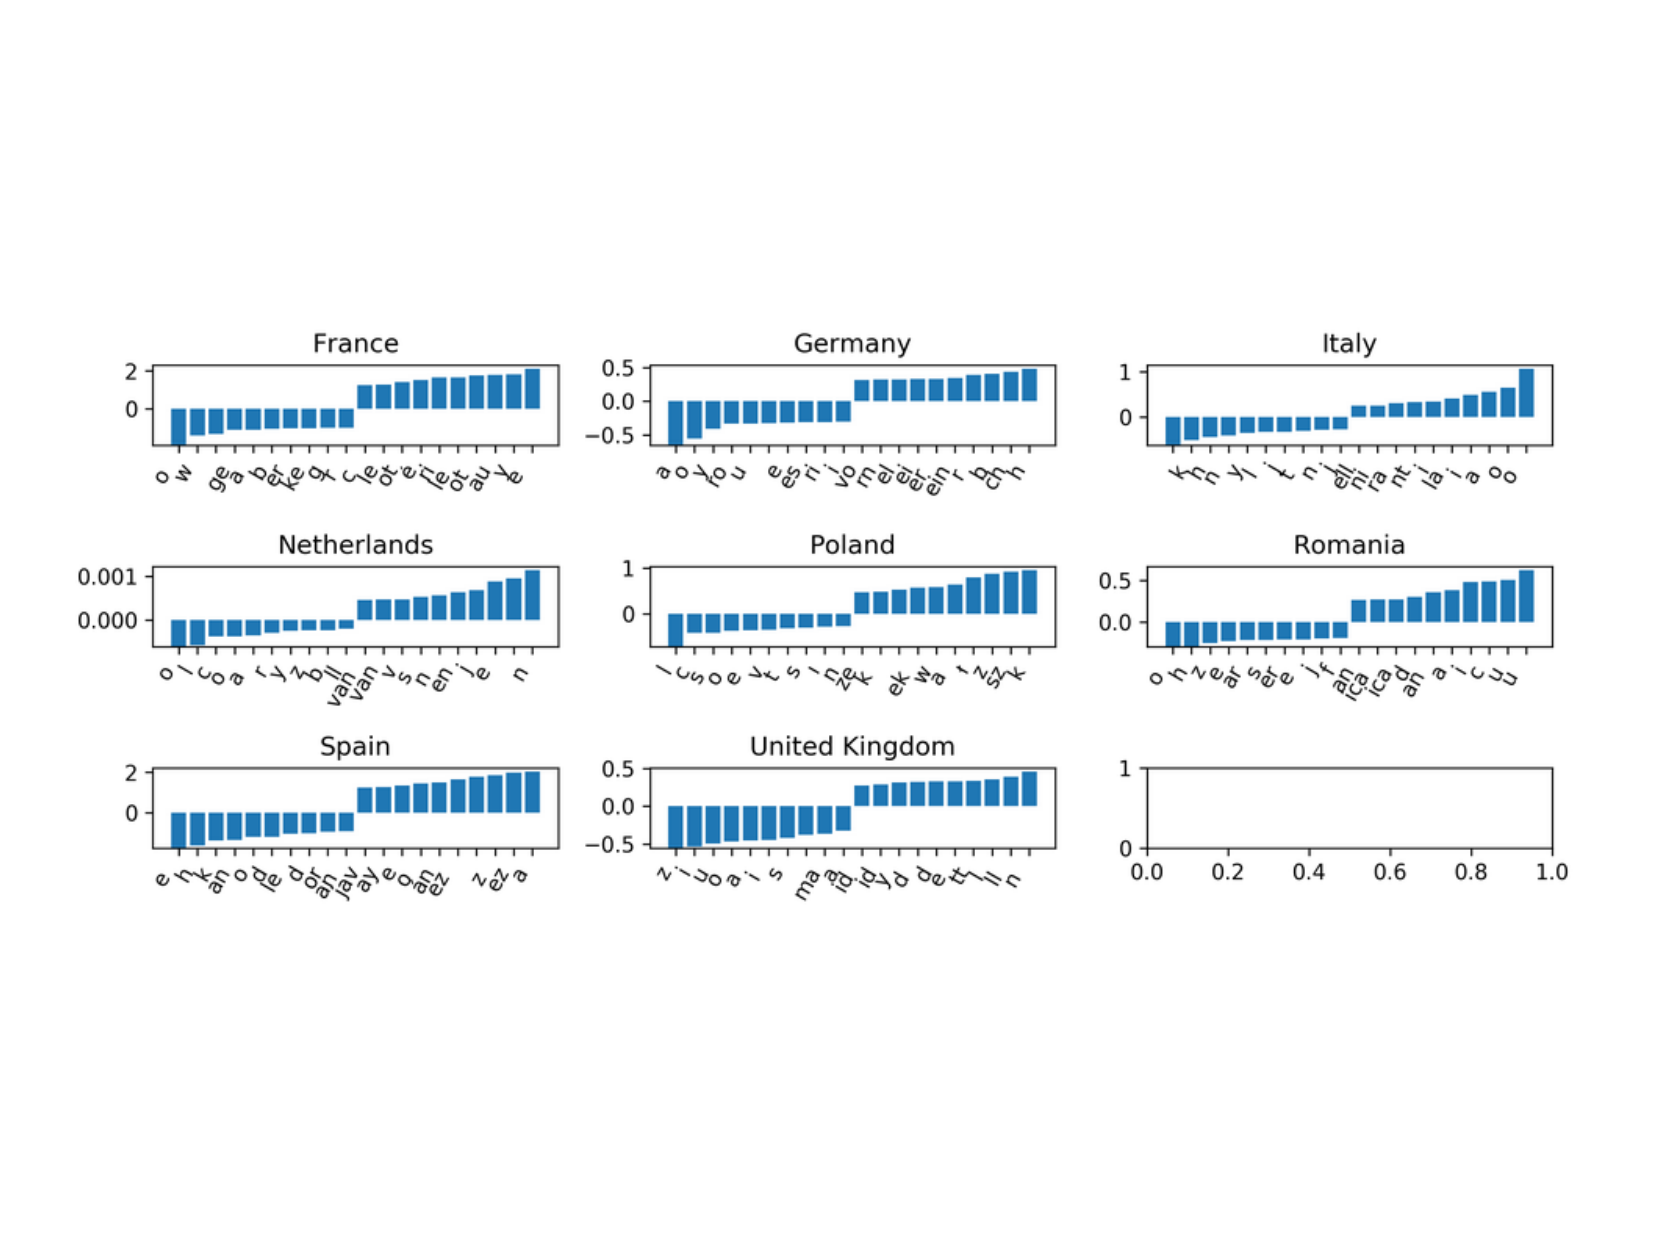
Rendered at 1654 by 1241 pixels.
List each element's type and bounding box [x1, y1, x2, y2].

picture [57, 316, 1599, 922]
